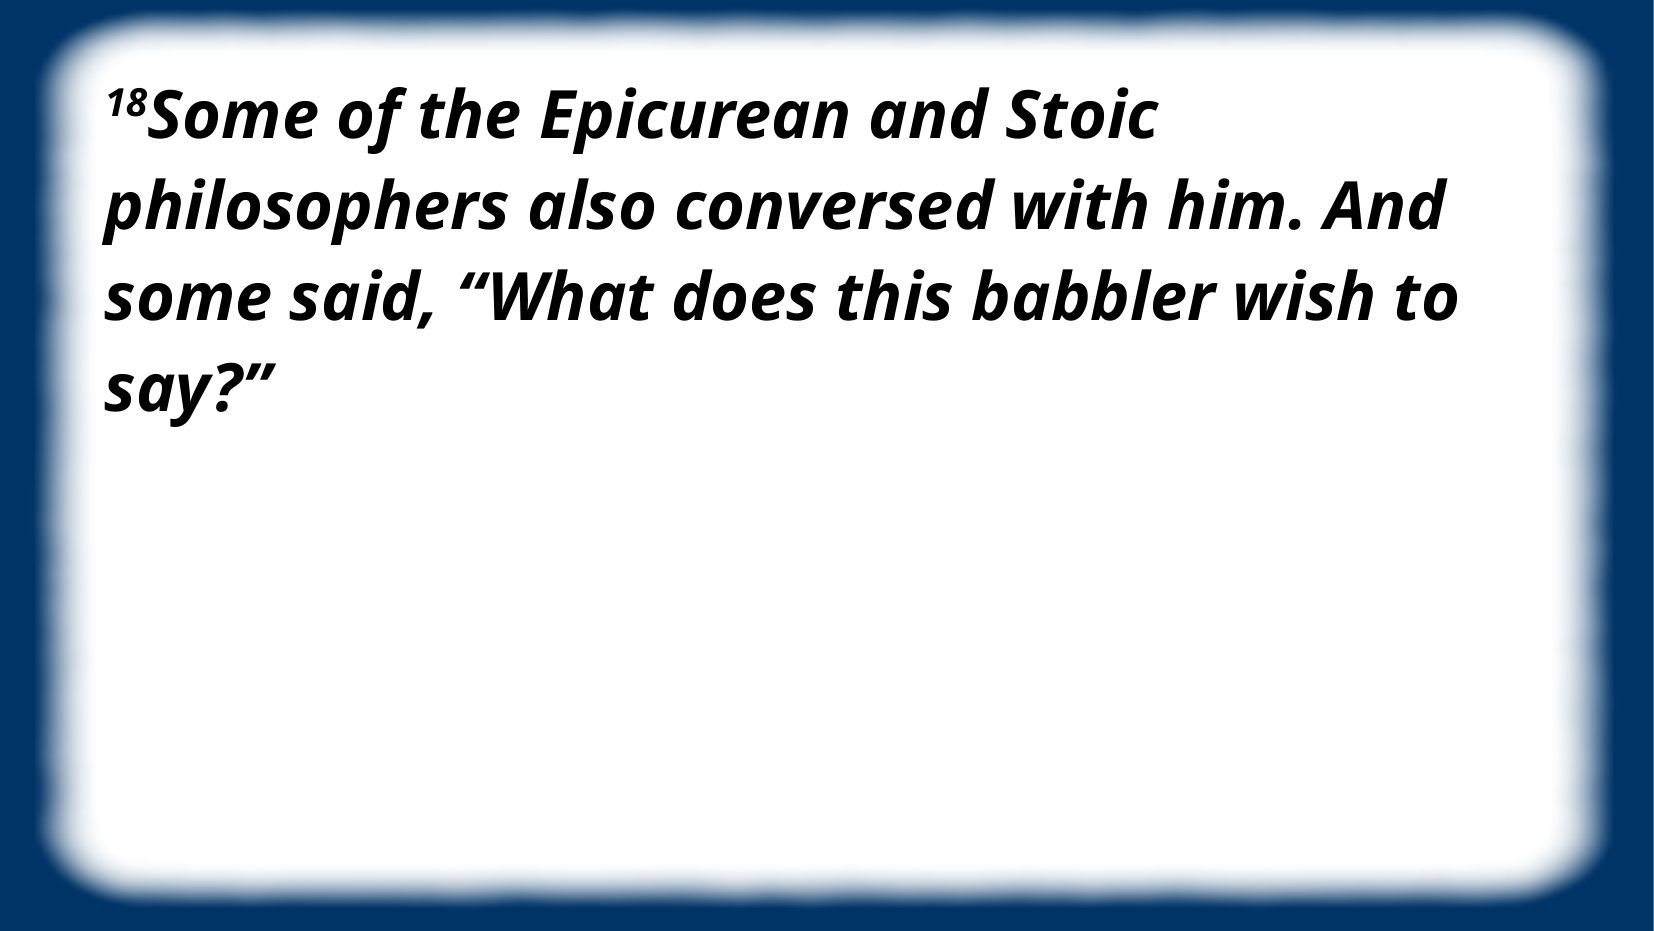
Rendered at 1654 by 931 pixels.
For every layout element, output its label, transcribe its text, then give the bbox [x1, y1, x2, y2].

text_box 18Some of the Epicurean and Stoic philosophers also conversed with him. And some said, “What does this babbler wish to say?” [90, 60, 1576, 361]
picture [0, 0, 1654, 931]
